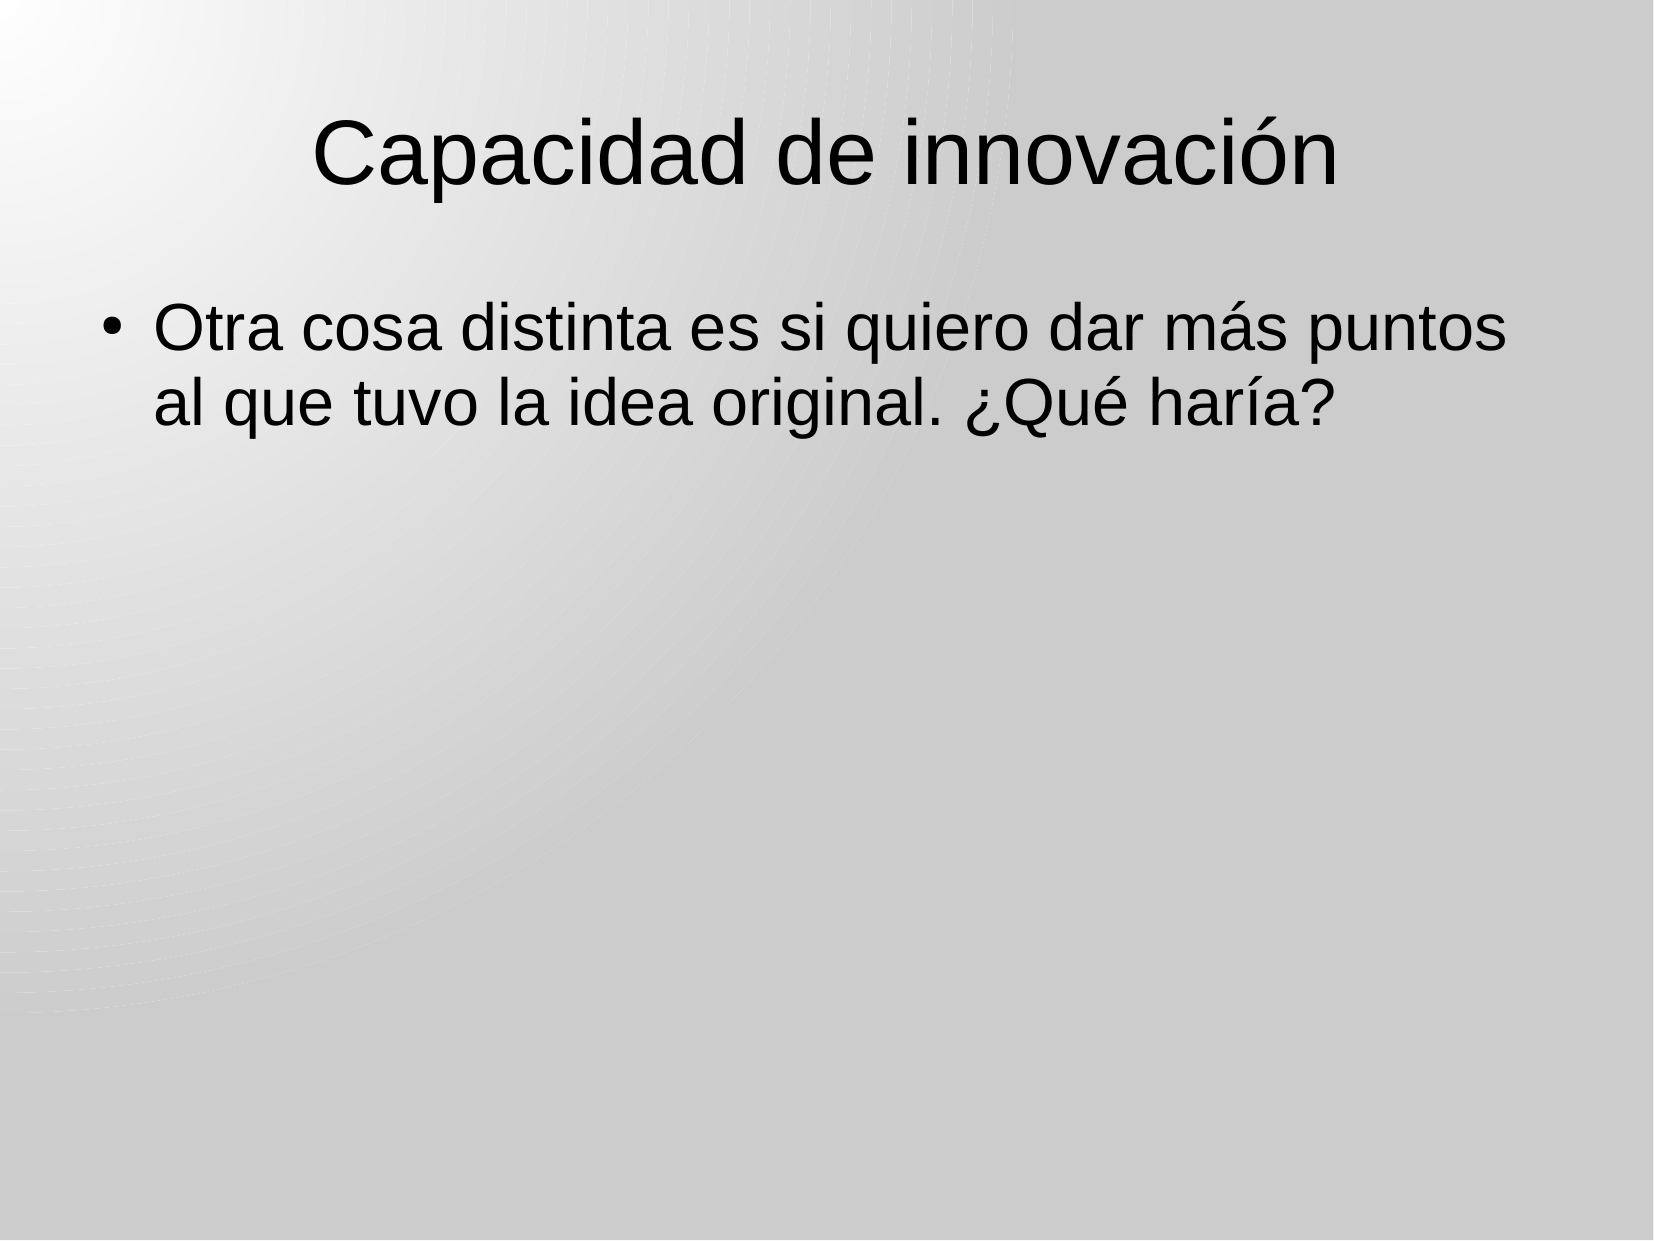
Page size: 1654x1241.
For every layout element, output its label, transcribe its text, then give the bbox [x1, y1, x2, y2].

list Otra cosa distinta es si quiero dar más puntos al que tuvo la idea original. ¿Qué haría? [82, 290, 1538, 1109]
title Capacidad de innovación [82, 49, 1571, 257]
